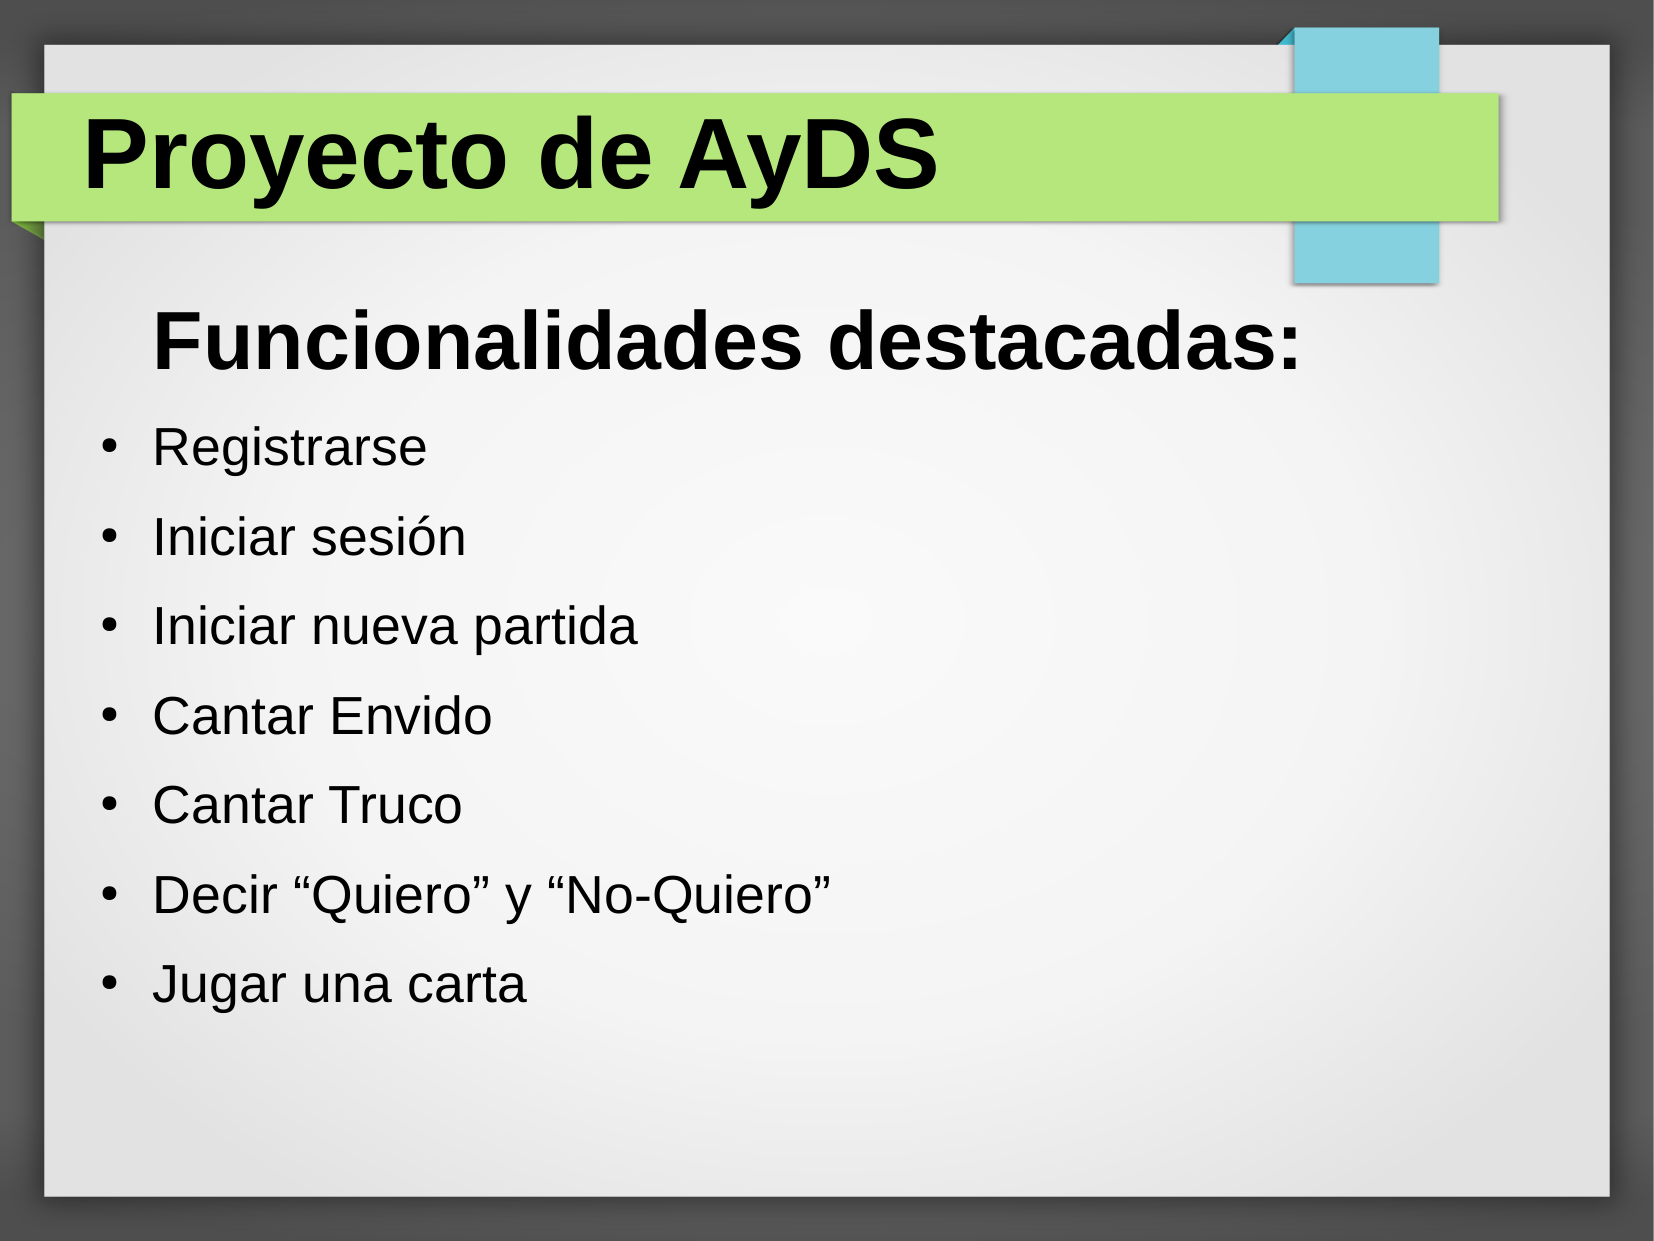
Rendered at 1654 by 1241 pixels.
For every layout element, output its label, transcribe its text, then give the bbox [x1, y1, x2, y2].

text_box [82, 295, 1571, 1015]
picture [0, 0, 1654, 1241]
title Proyecto de AyDS [82, 94, 1264, 213]
